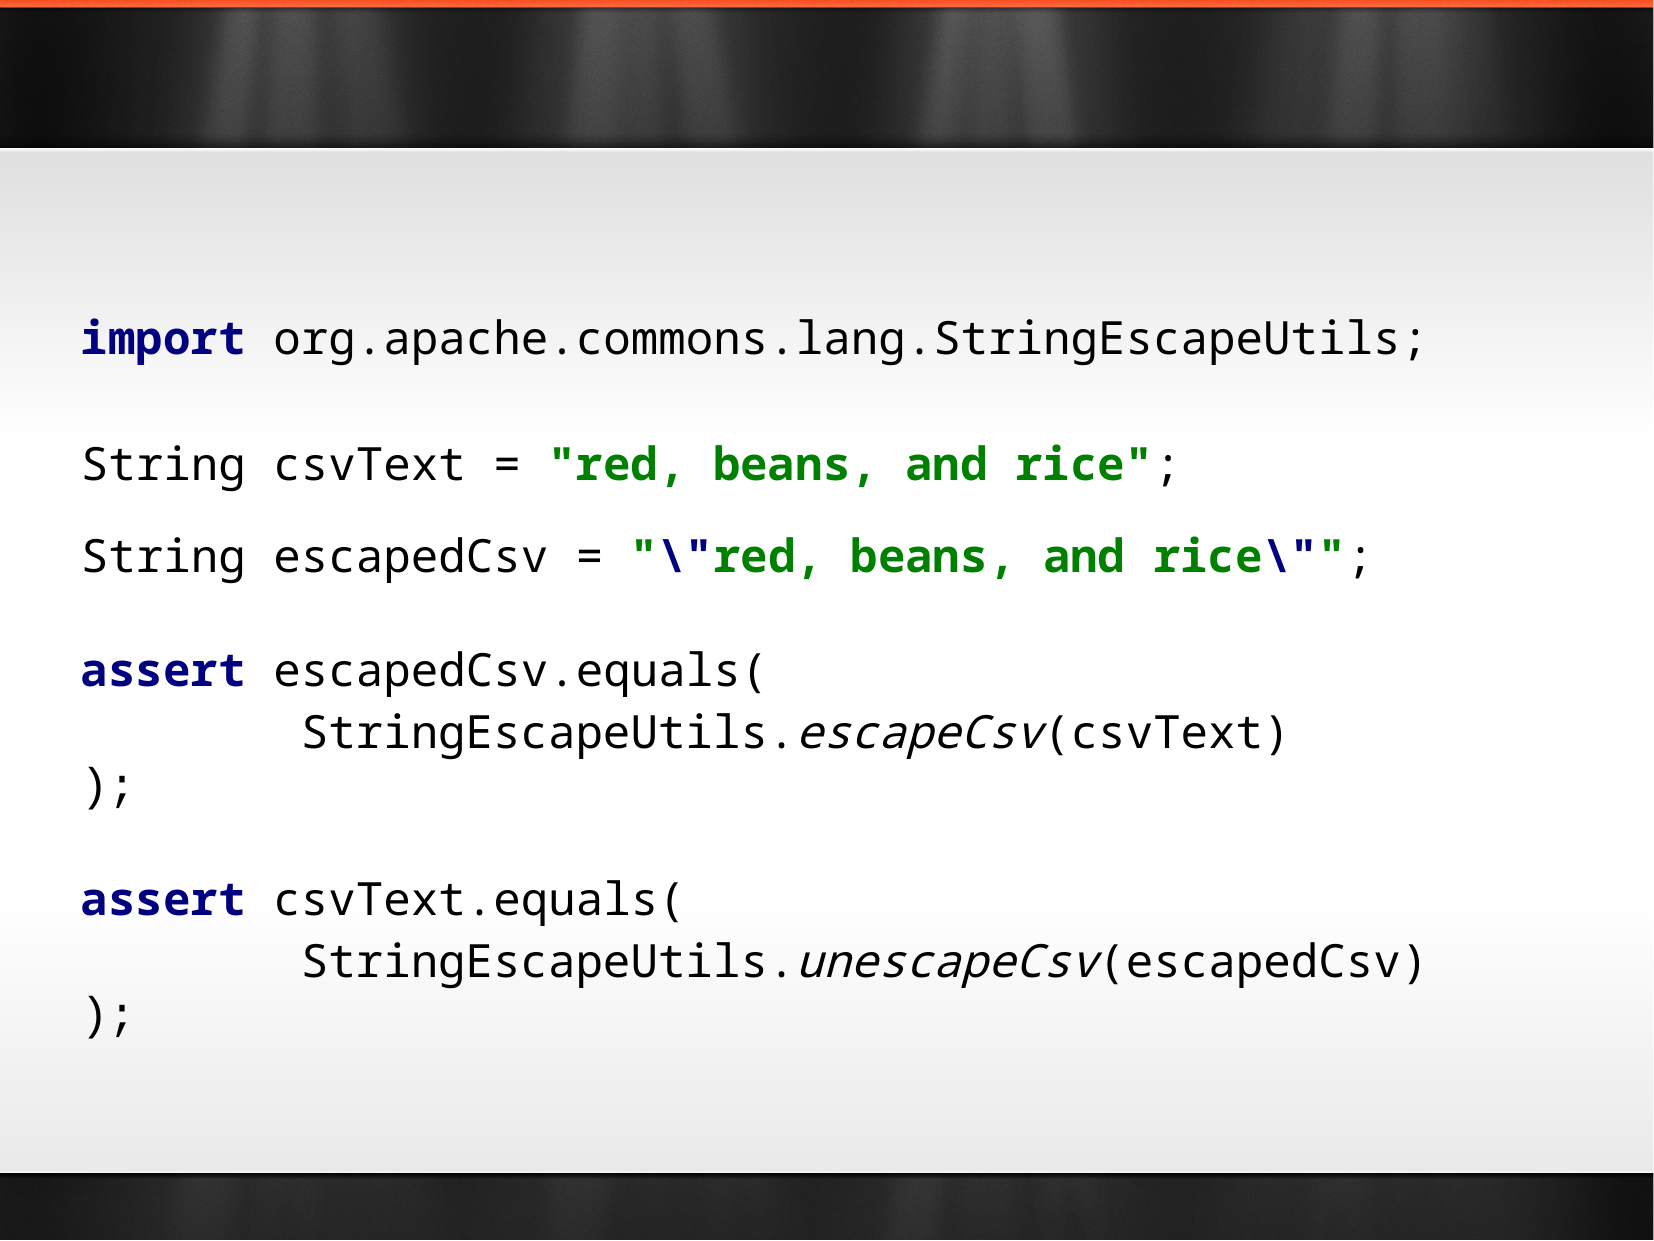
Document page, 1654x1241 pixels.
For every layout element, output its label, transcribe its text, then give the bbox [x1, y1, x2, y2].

picture [0, 0, 1654, 1240]
subtitle import org.apache.commons.lang.StringEscapeUtils; String csvText = "red, beans, and rice"; String escapedCsv = "\"red, beans, and rice\""; assert escapedCsv.equals( StringEscapeUtils.escapeCsv(csvText) ); assert csvText.equals( StringEscapeUtils.unescapeCsv(escapedCsv) ); [80, 305, 1654, 1125]
